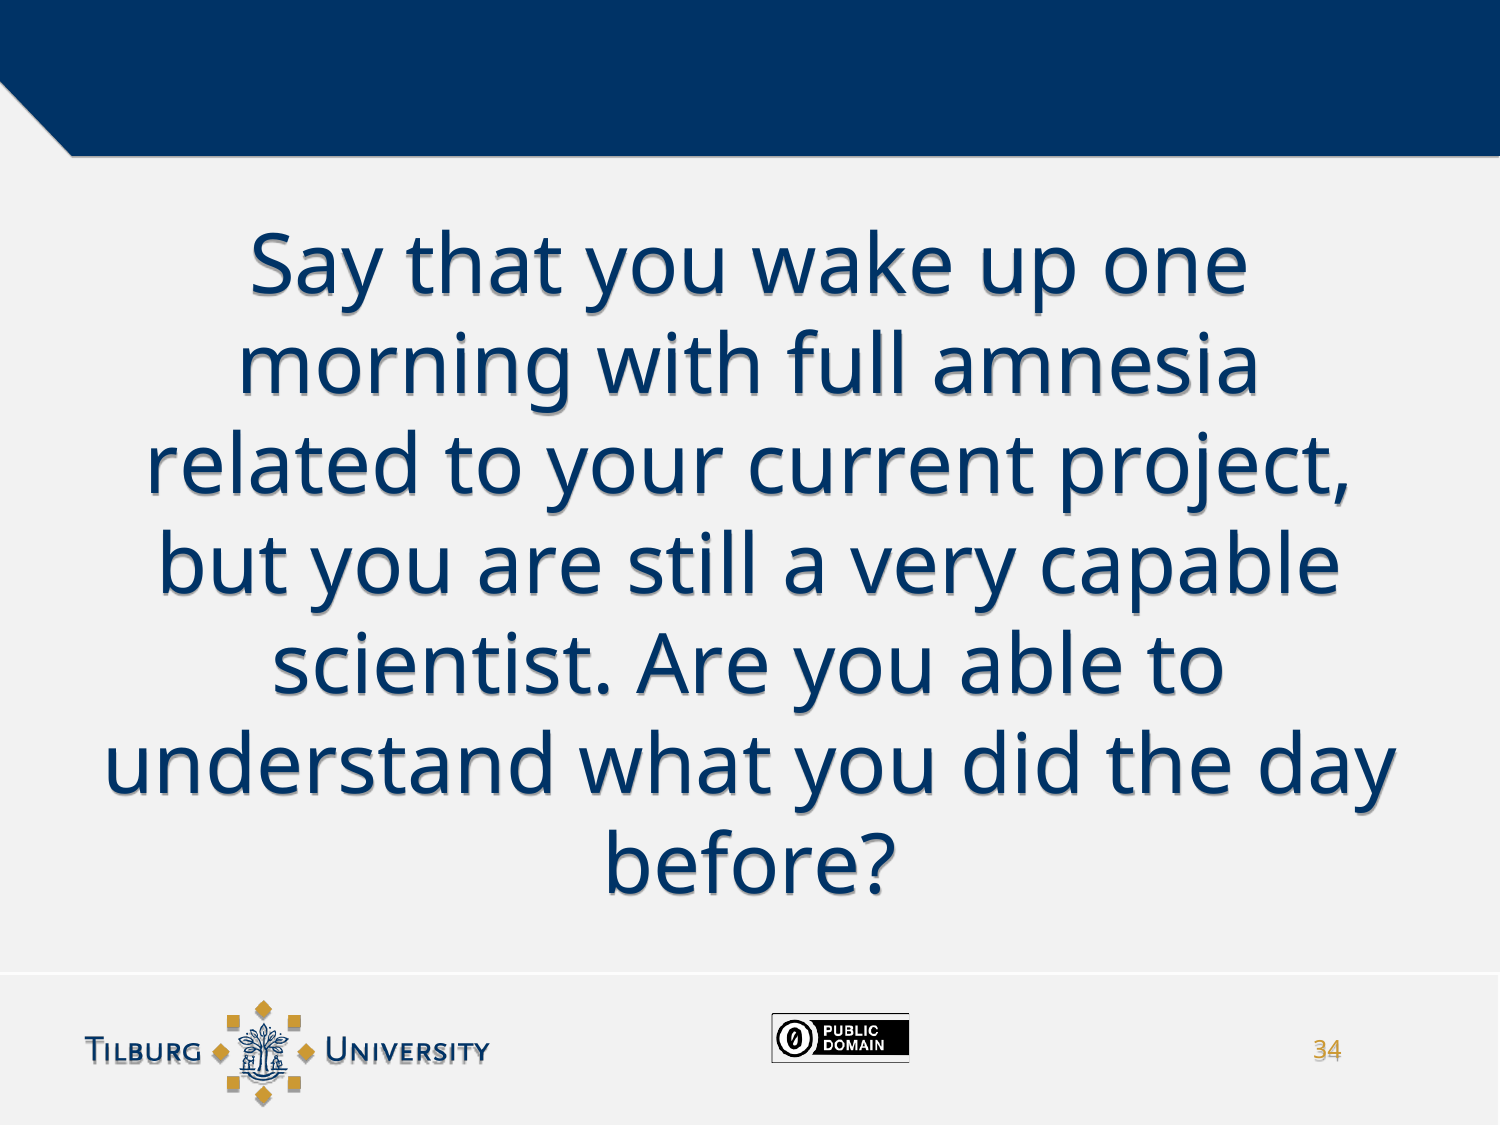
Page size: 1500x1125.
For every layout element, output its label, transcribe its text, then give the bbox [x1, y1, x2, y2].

text_box [1298, 1026, 1426, 1087]
text_box [772, 1014, 909, 1062]
text_box Say that you wake up one morning with full amnesia related to your current project, but you are still a very capable scientist. Are you able to understand what you did the day before? [75, 202, 1426, 971]
